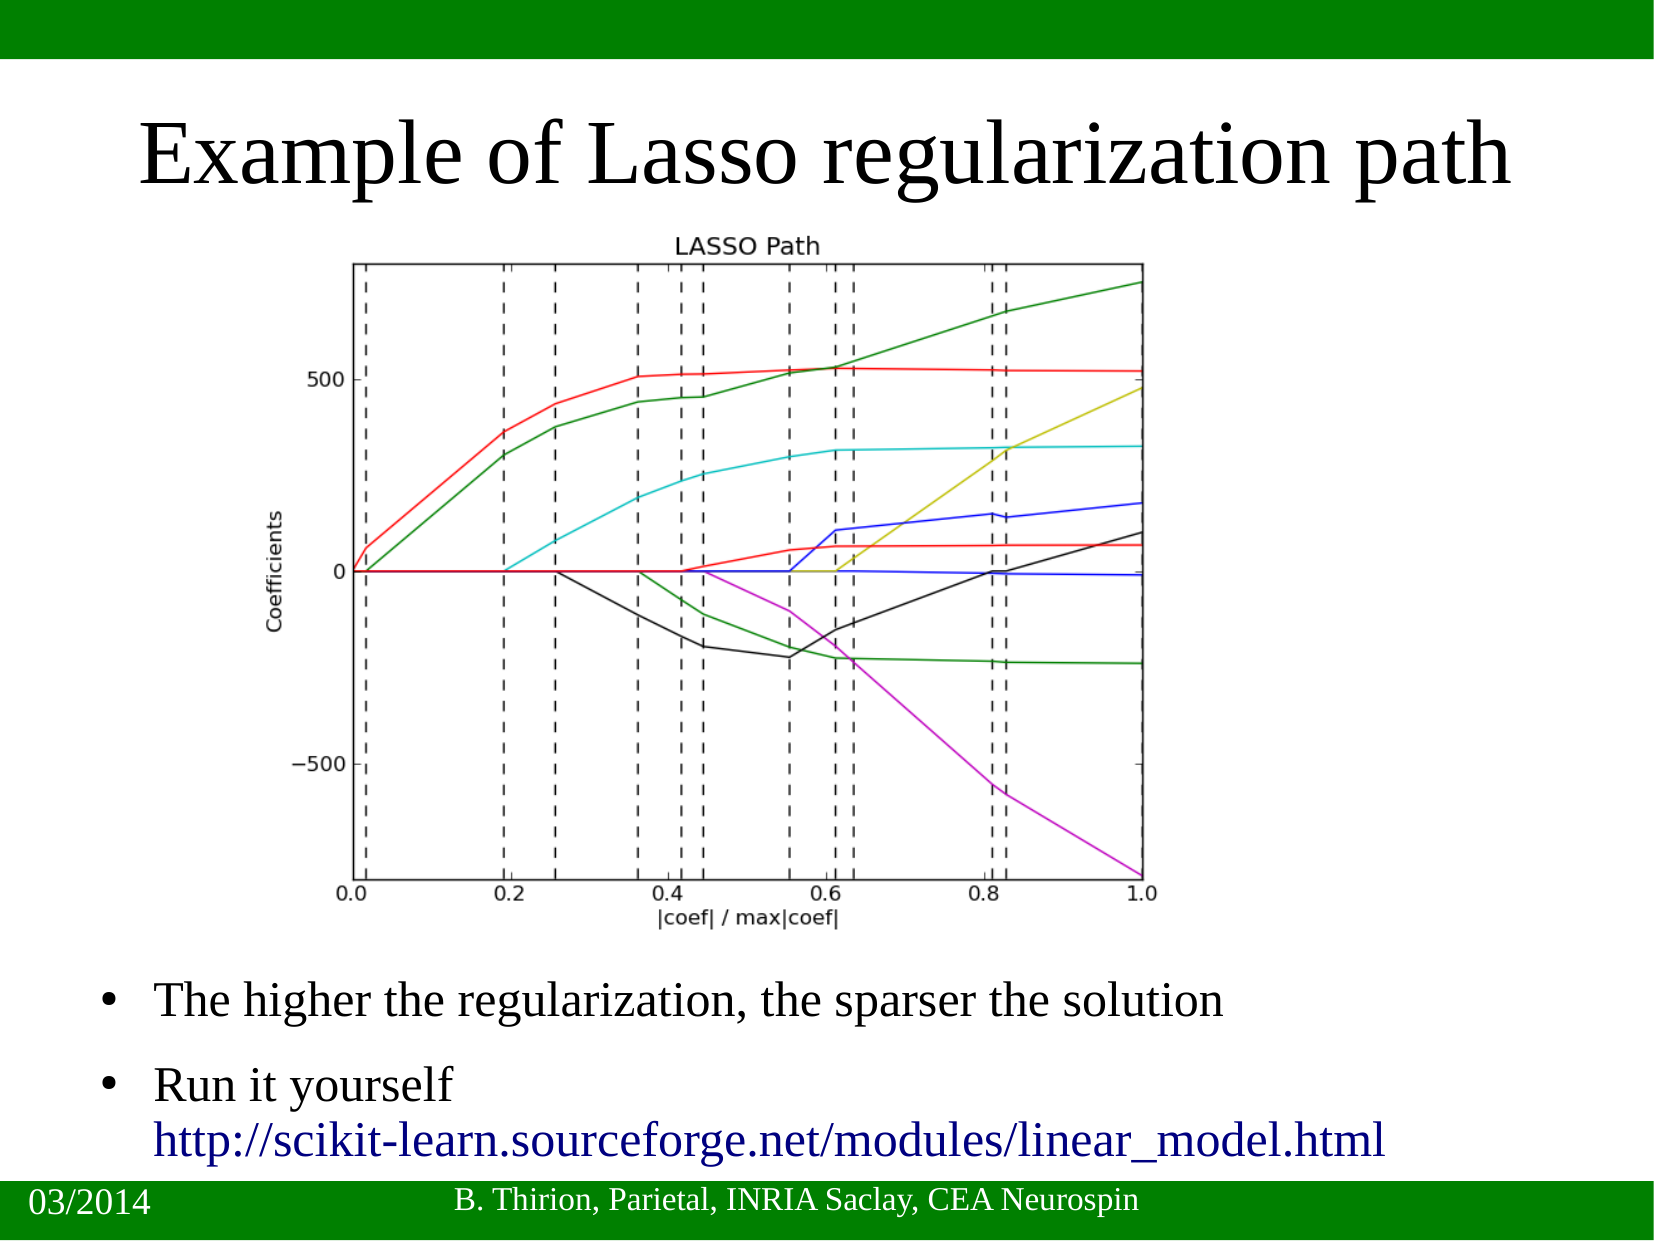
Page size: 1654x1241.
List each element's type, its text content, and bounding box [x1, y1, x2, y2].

picture [225, 257, 1244, 956]
list The higher the regularization, the sparser the solution Run it yourself http://scikit-learn.sourceforge.net/modules/linear_model.html [82, 972, 1617, 1241]
title Example of Lasso regularization path [82, 49, 1571, 257]
